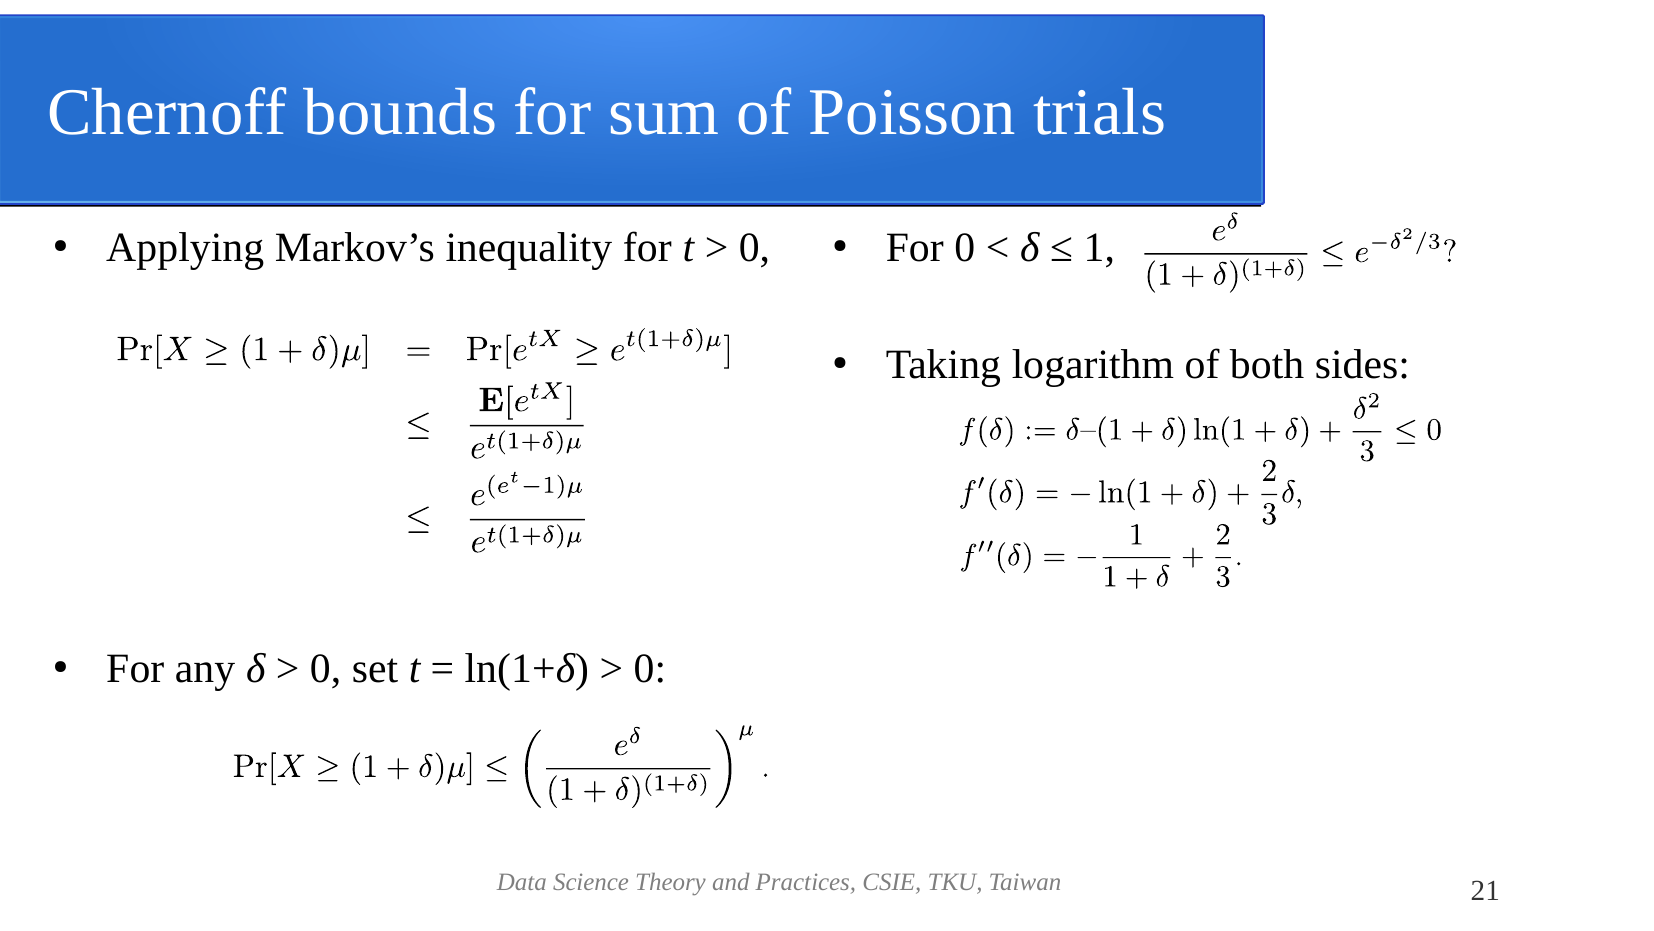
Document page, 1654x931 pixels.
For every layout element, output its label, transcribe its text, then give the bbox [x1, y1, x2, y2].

picture [1143, 211, 1457, 294]
picture [232, 725, 768, 808]
picture [116, 328, 729, 553]
title Chernoff bounds for sum of Poisson trials [47, 35, 1199, 189]
list Applying Markov’s inequality for t > 0, For any δ > 0, set t = ln(1+δ) > 0: [35, 224, 827, 875]
picture [956, 391, 1442, 589]
list For 0 < δ ≤ 1, Taking logarithm of both sides: [814, 224, 1607, 863]
